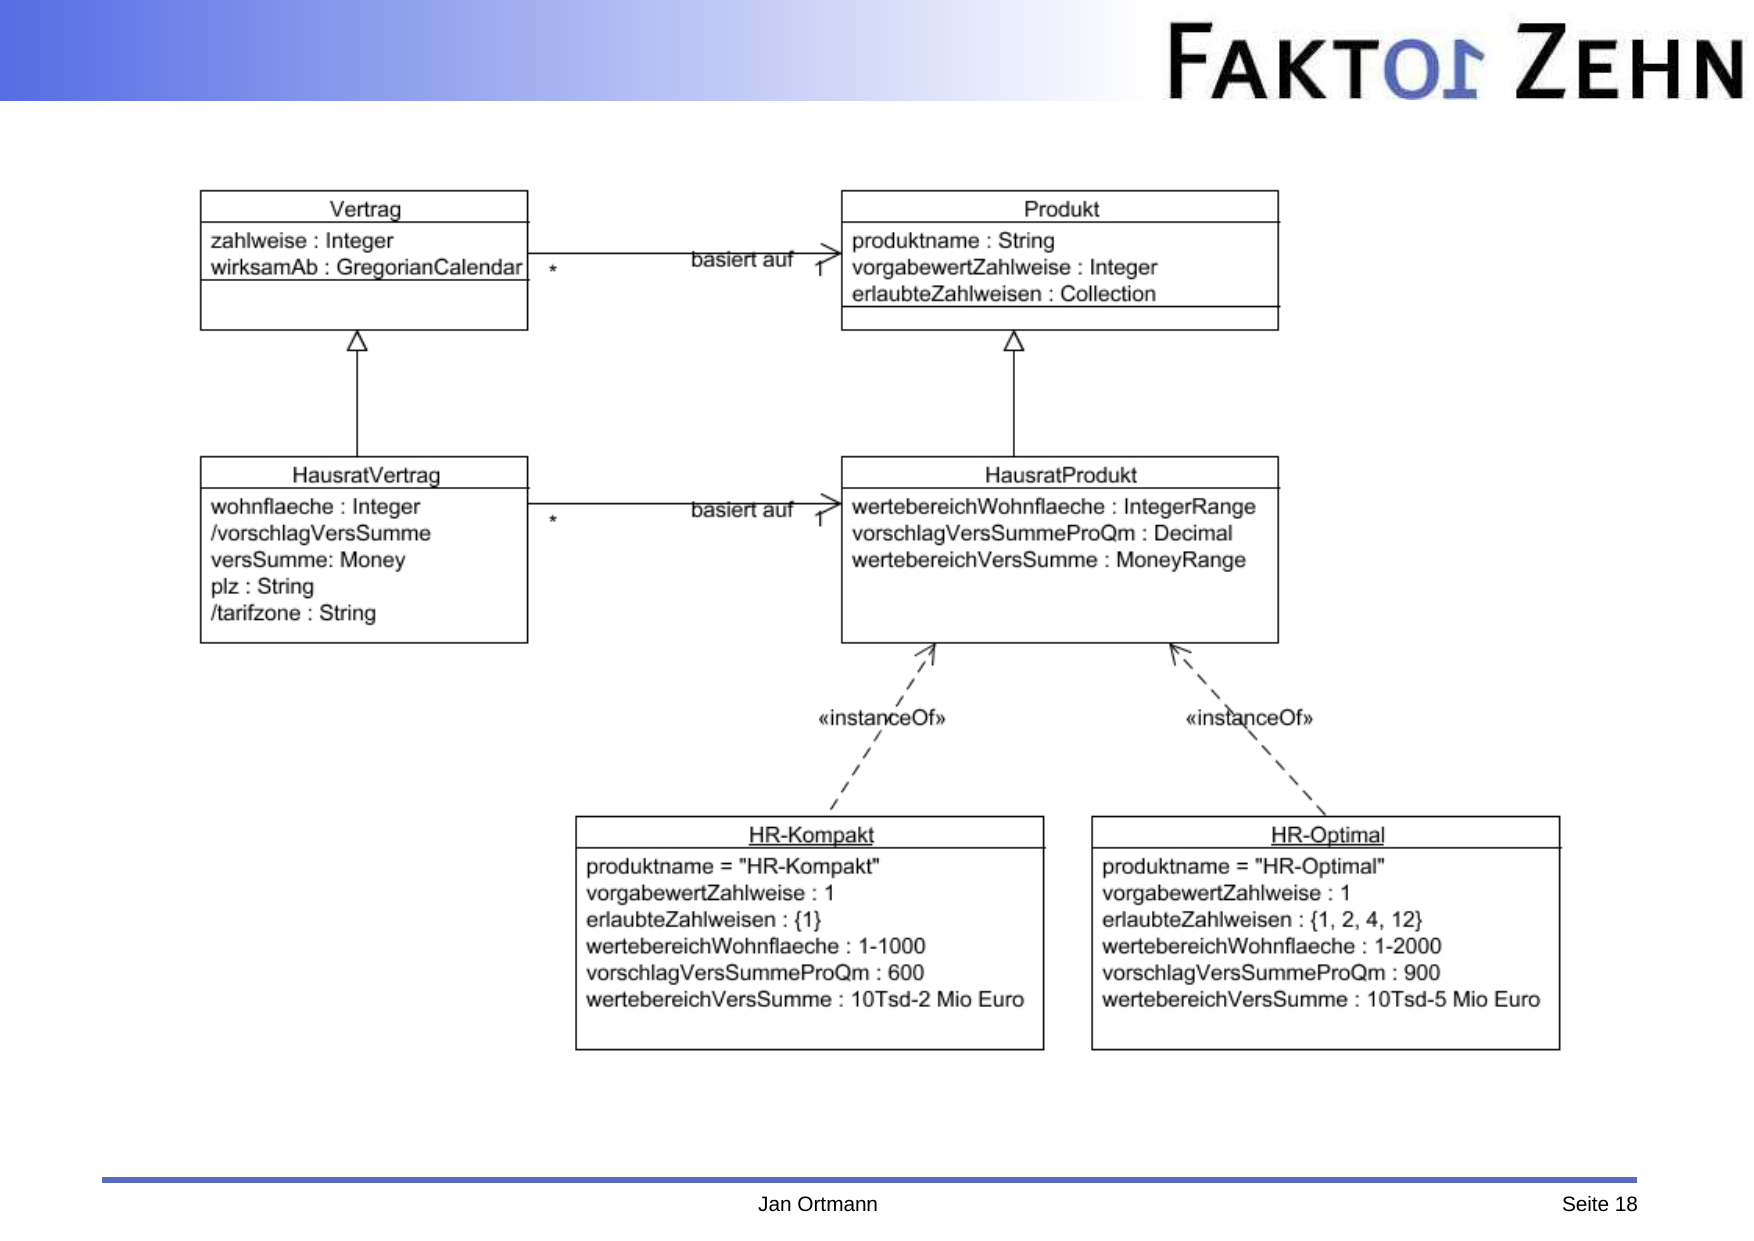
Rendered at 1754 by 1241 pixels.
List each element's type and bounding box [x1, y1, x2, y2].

picture [169, 159, 1592, 1082]
picture [1162, 7, 1752, 100]
